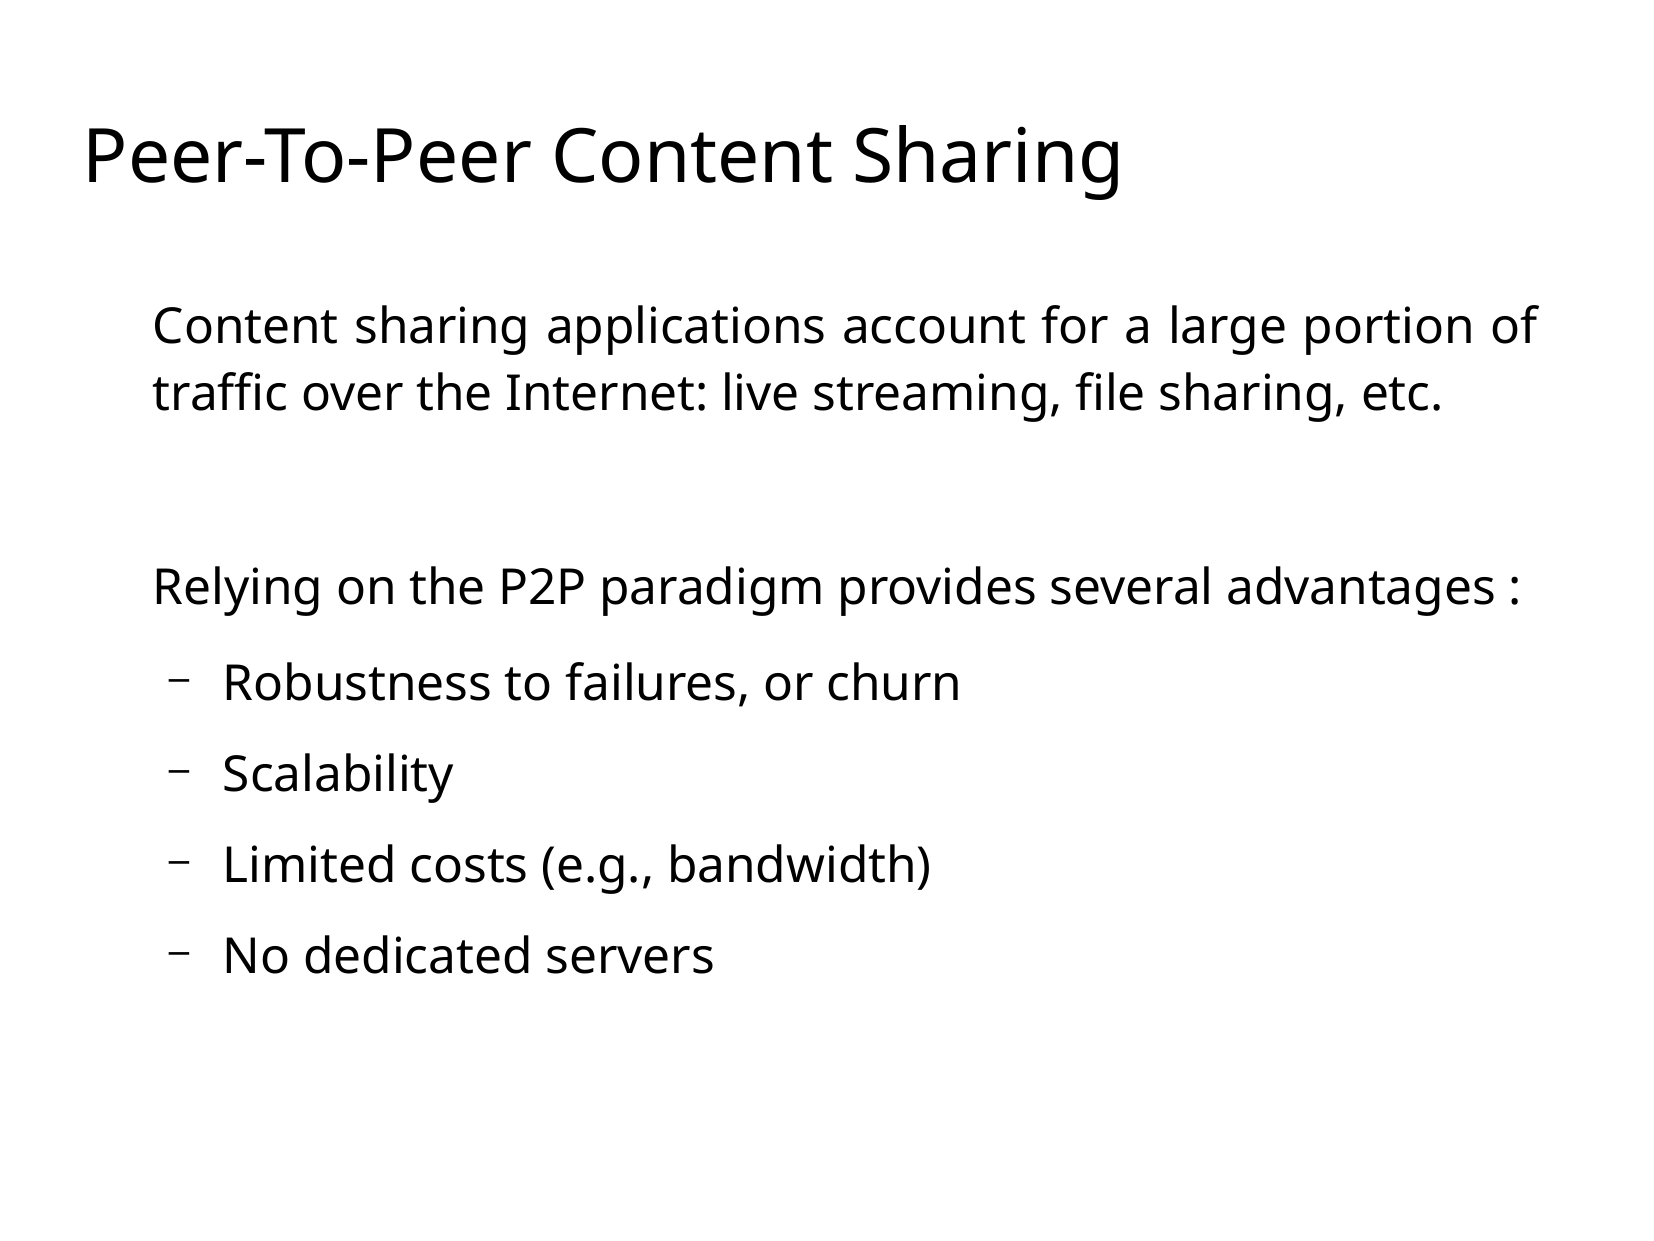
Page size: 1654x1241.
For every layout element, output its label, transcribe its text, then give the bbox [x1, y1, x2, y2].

list Content sharing applications account for a large portion of traffic over the Internet: live streaming, file sharing, etc. Relying on the P2P paradigm provides several advantages : Robustness to failures, or churn Scalability Limited costs (e.g., bandwidth) No dedicated servers [82, 290, 1538, 1010]
title Peer-To-Peer Content Sharing [82, 49, 1571, 257]
